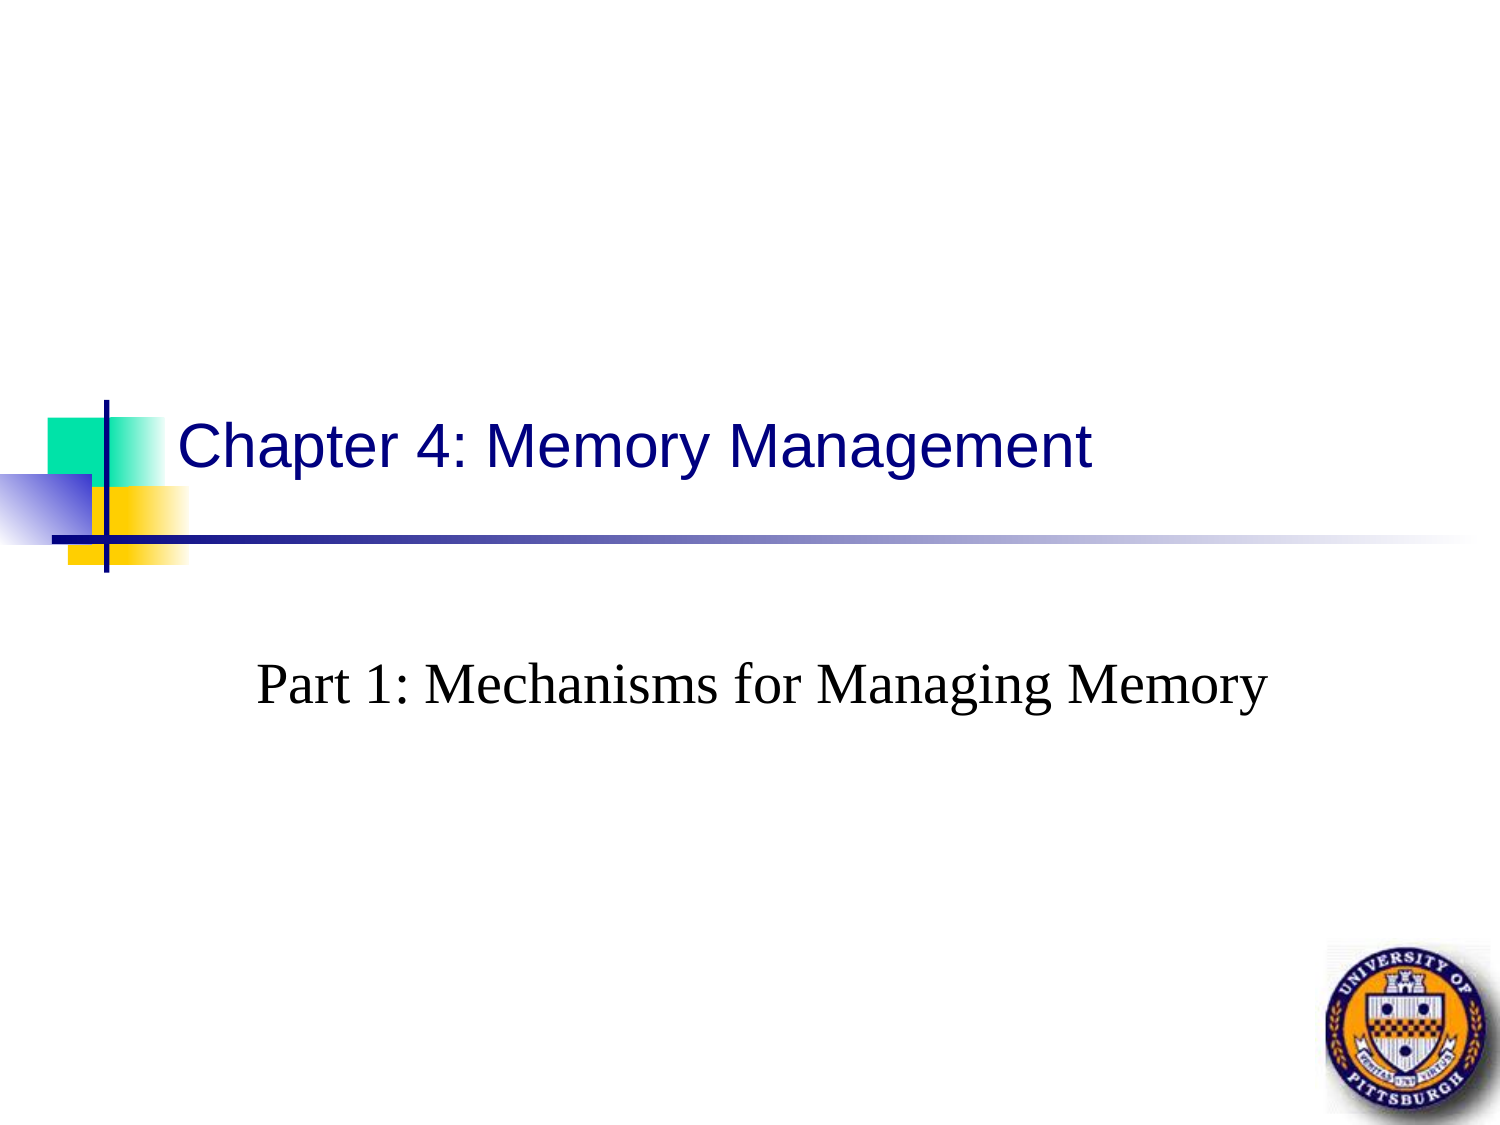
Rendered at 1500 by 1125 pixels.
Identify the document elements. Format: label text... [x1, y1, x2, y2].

picture [1315, 938, 1500, 1125]
title Chapter 4: Memory Management [162, 299, 1438, 488]
subtitle Part 1: Mechanisms for Managing Memory [174, 637, 1350, 1000]
